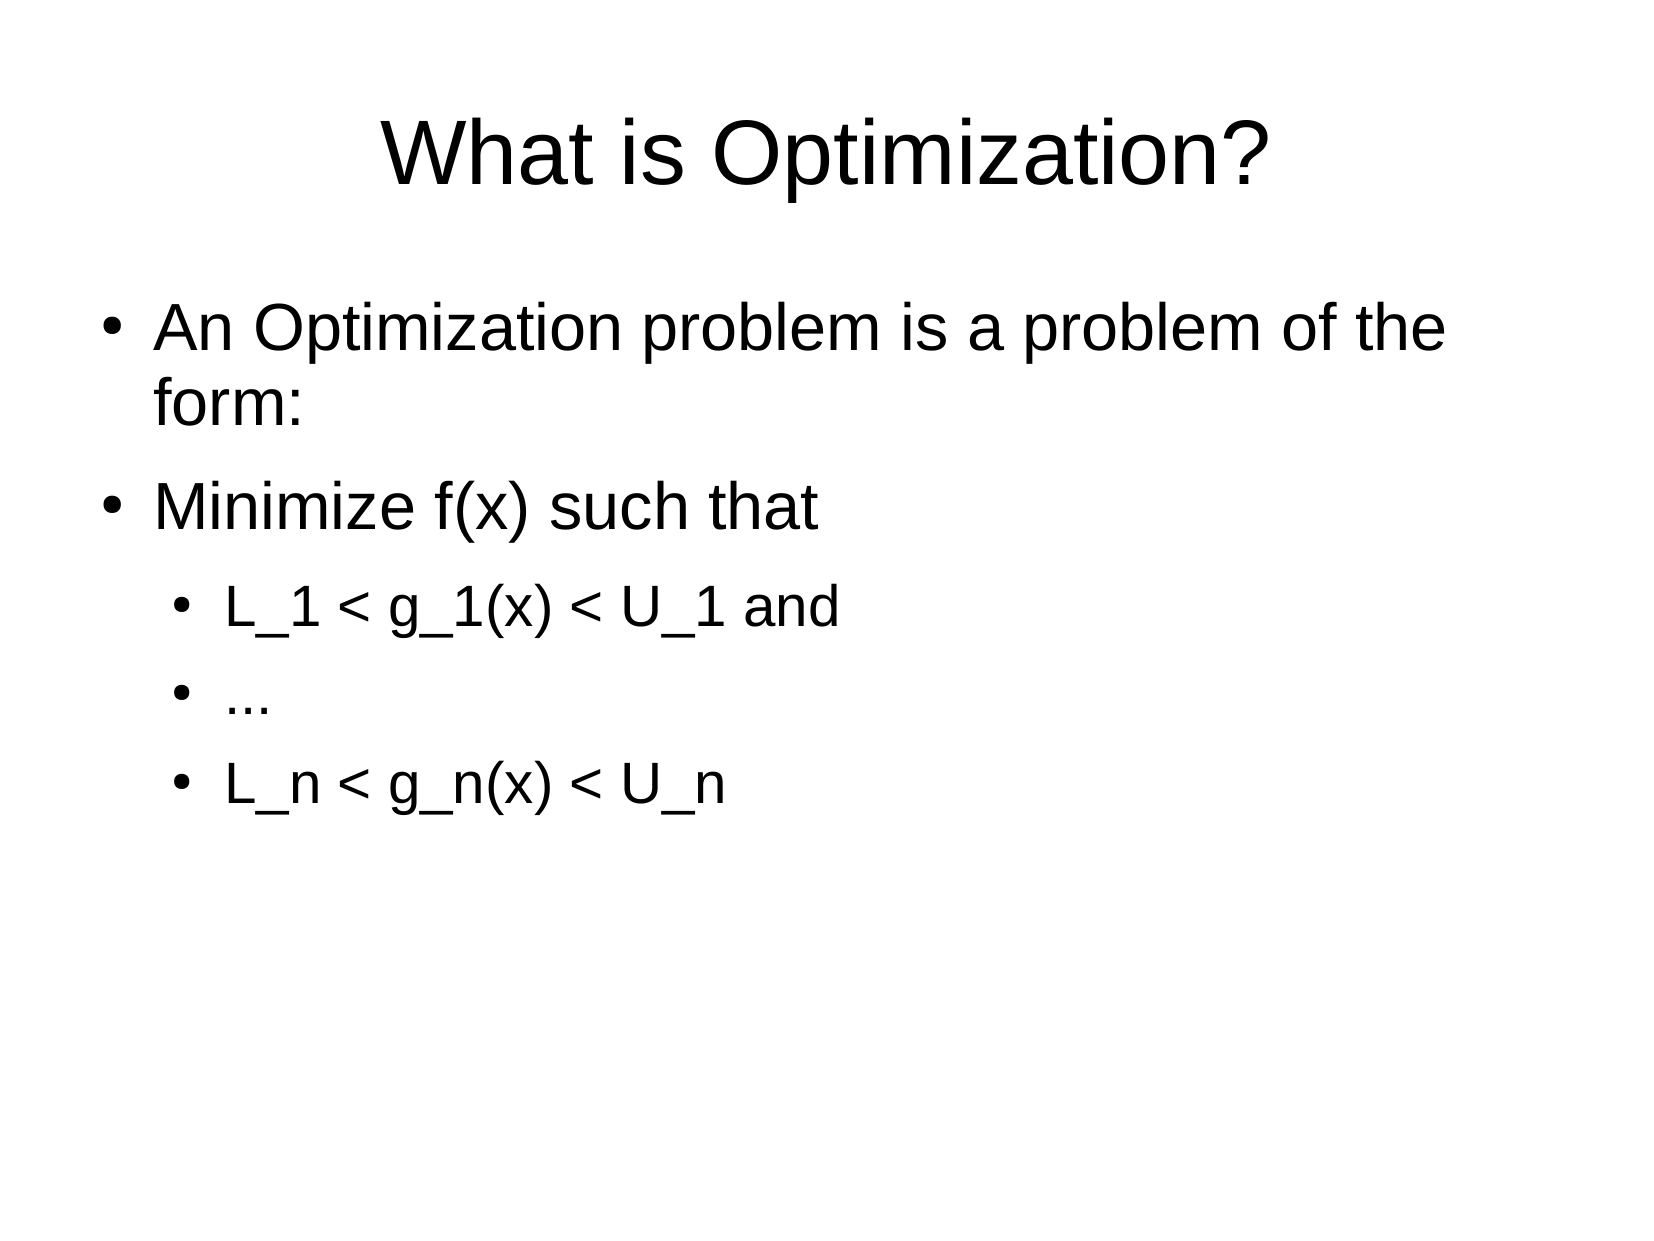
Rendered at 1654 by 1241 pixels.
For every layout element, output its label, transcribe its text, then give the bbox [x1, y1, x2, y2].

list An Optimization problem is a problem of the form: Minimize f(x) such that L_1 < g_1(x) < U_1 and ... L_n < g_n(x) < U_n [82, 290, 1571, 1109]
title What is Optimization? [82, 49, 1571, 257]
